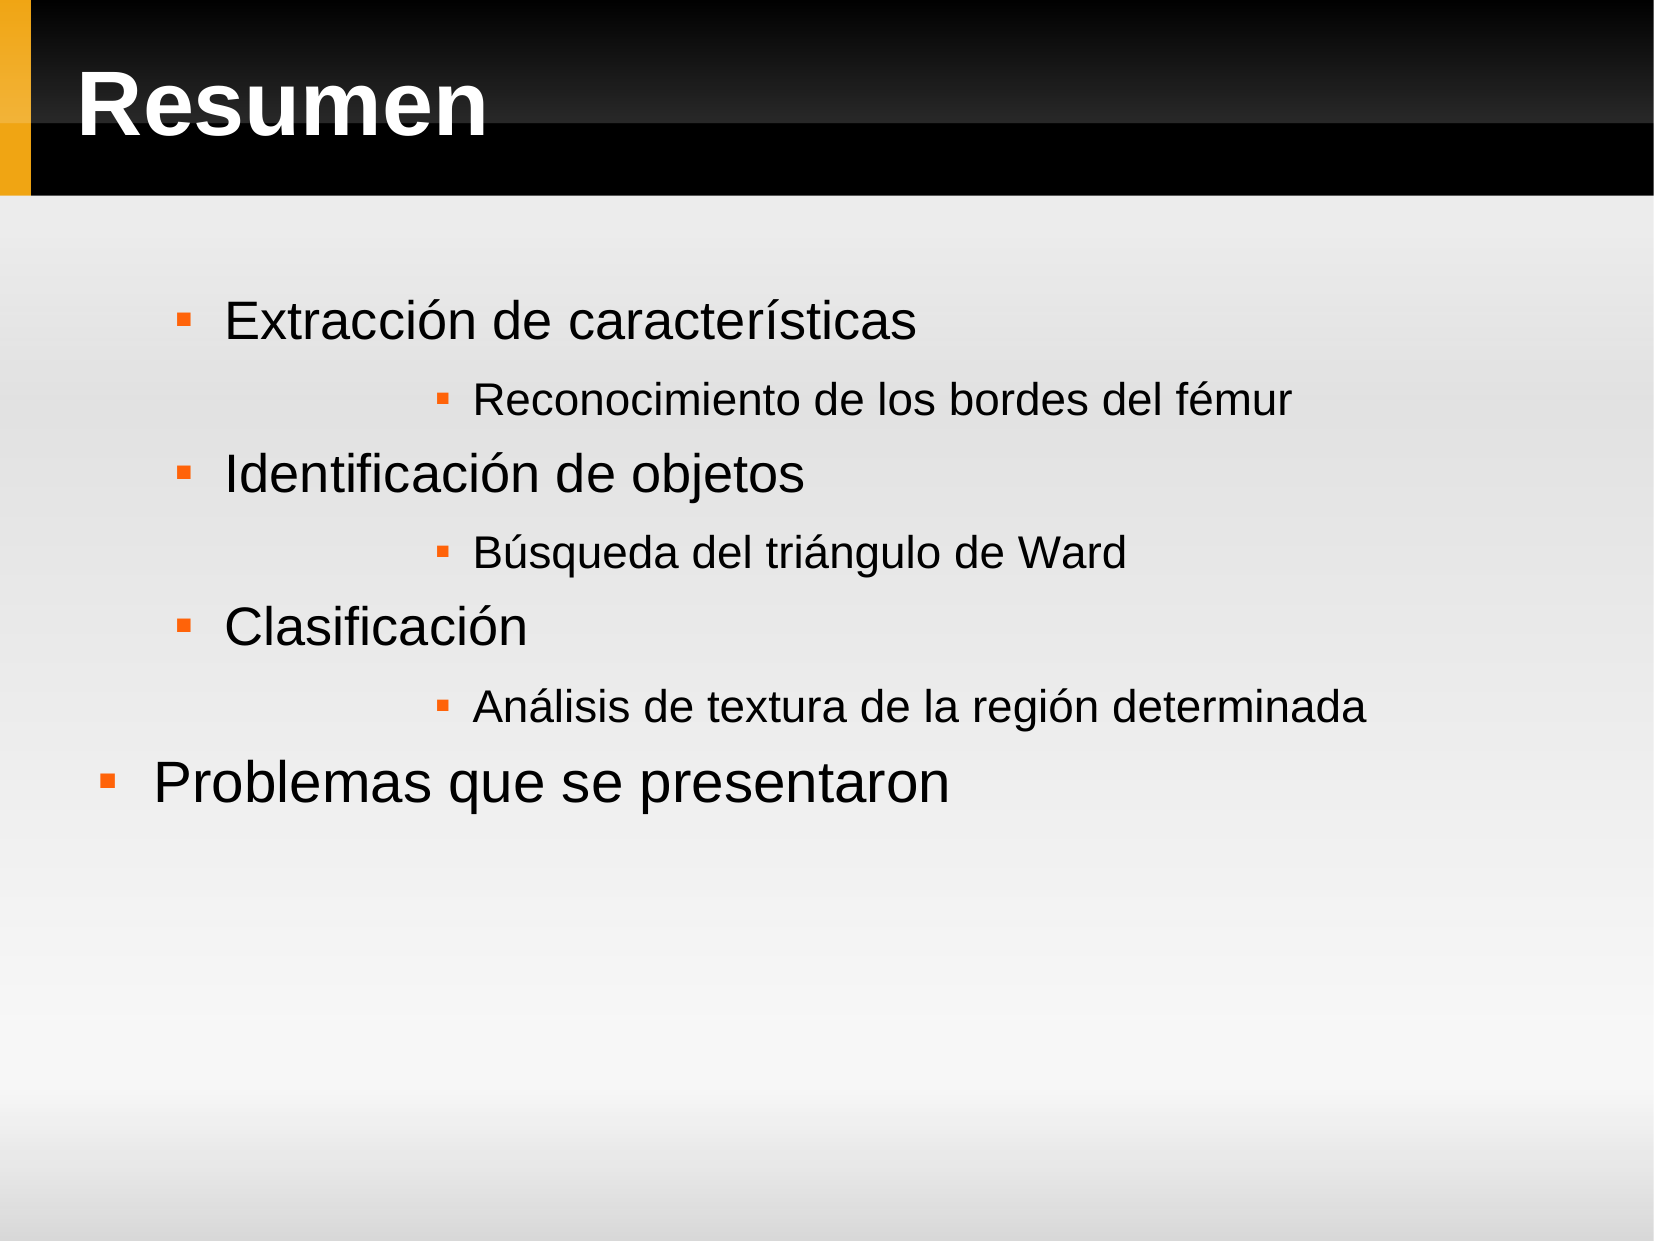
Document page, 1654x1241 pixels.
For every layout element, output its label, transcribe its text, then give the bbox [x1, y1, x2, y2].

picture [0, 0, 1654, 1241]
title Resumen [76, 7, 1565, 200]
list Extracción de características Reconocimiento de los bordes del fémur Identificación de objetos Búsqueda del triángulo de Ward Clasificación Análisis de textura de la región determinada Problemas que se presentaron [82, 290, 1571, 906]
